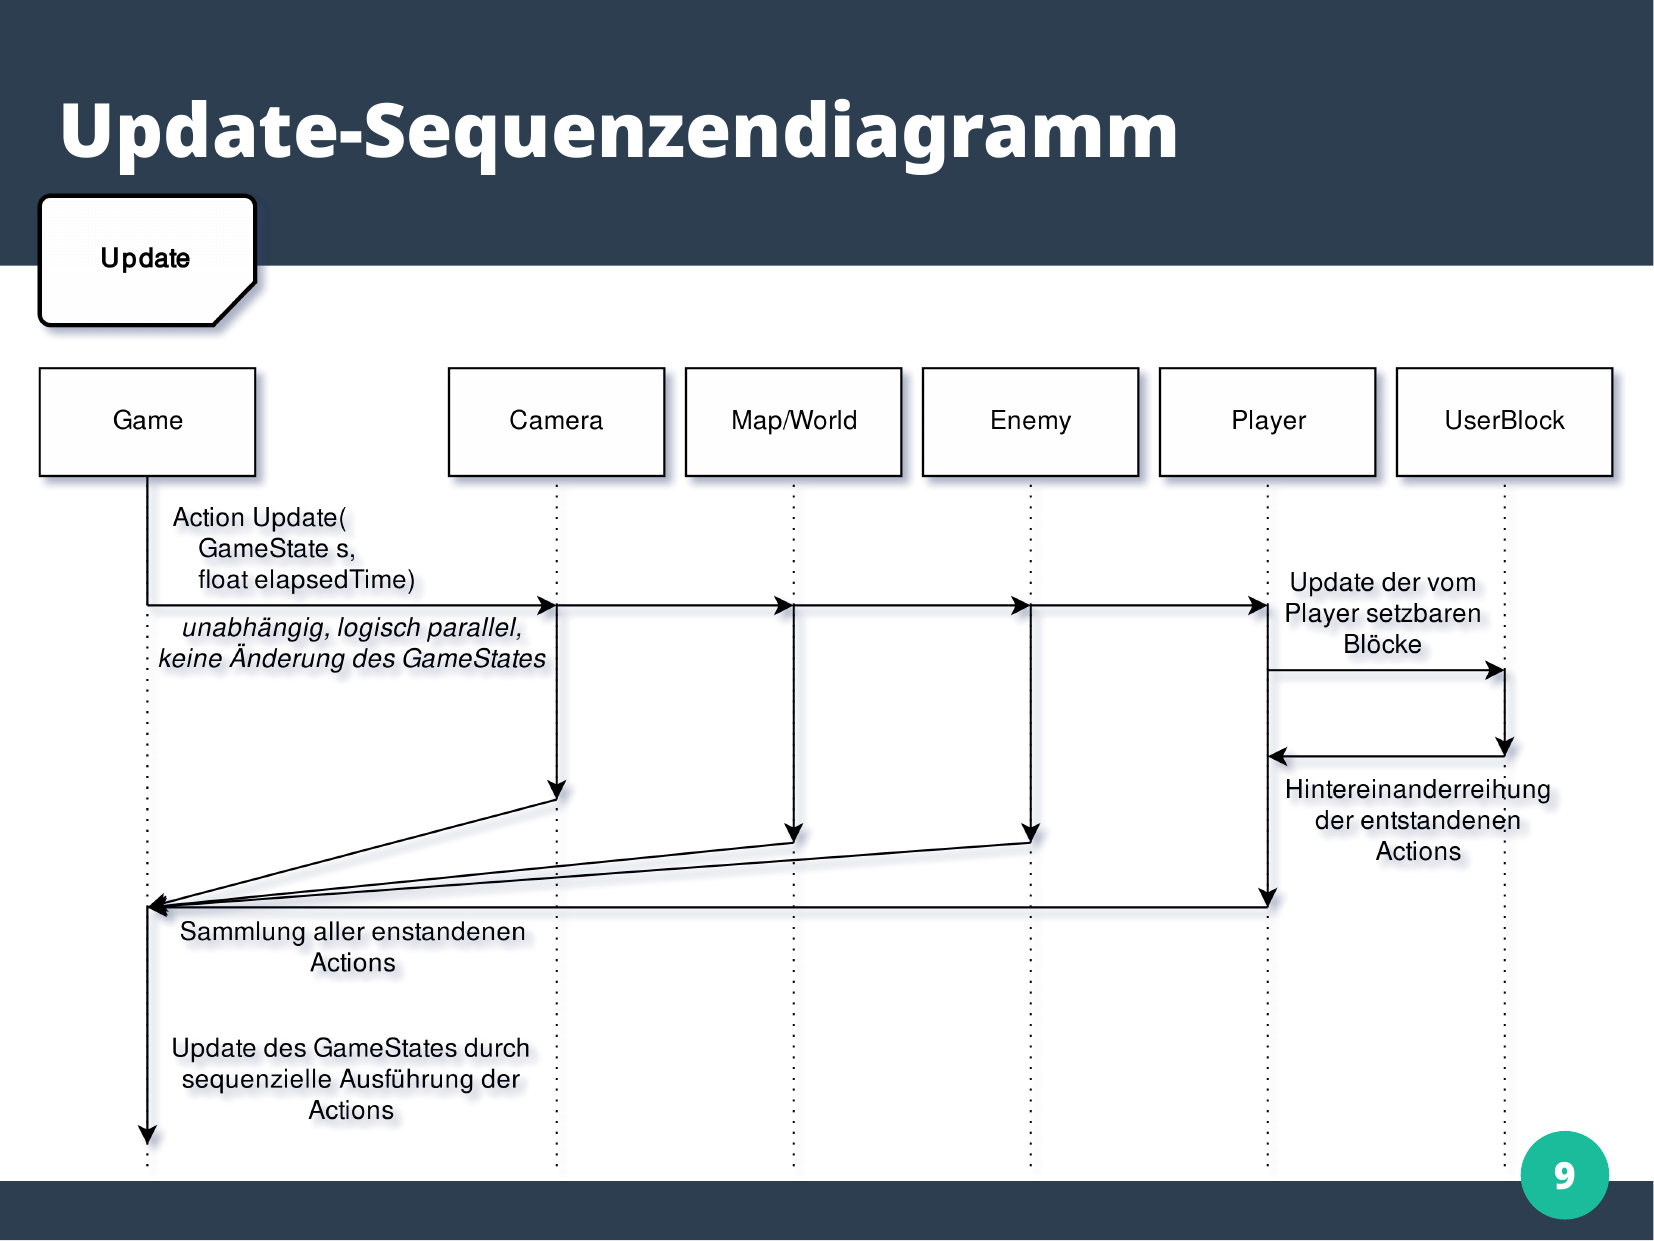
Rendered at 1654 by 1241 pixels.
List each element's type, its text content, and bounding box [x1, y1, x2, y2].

picture [36, 192, 1626, 1182]
title Update-Sequenzendiagramm [59, 49, 1595, 192]
